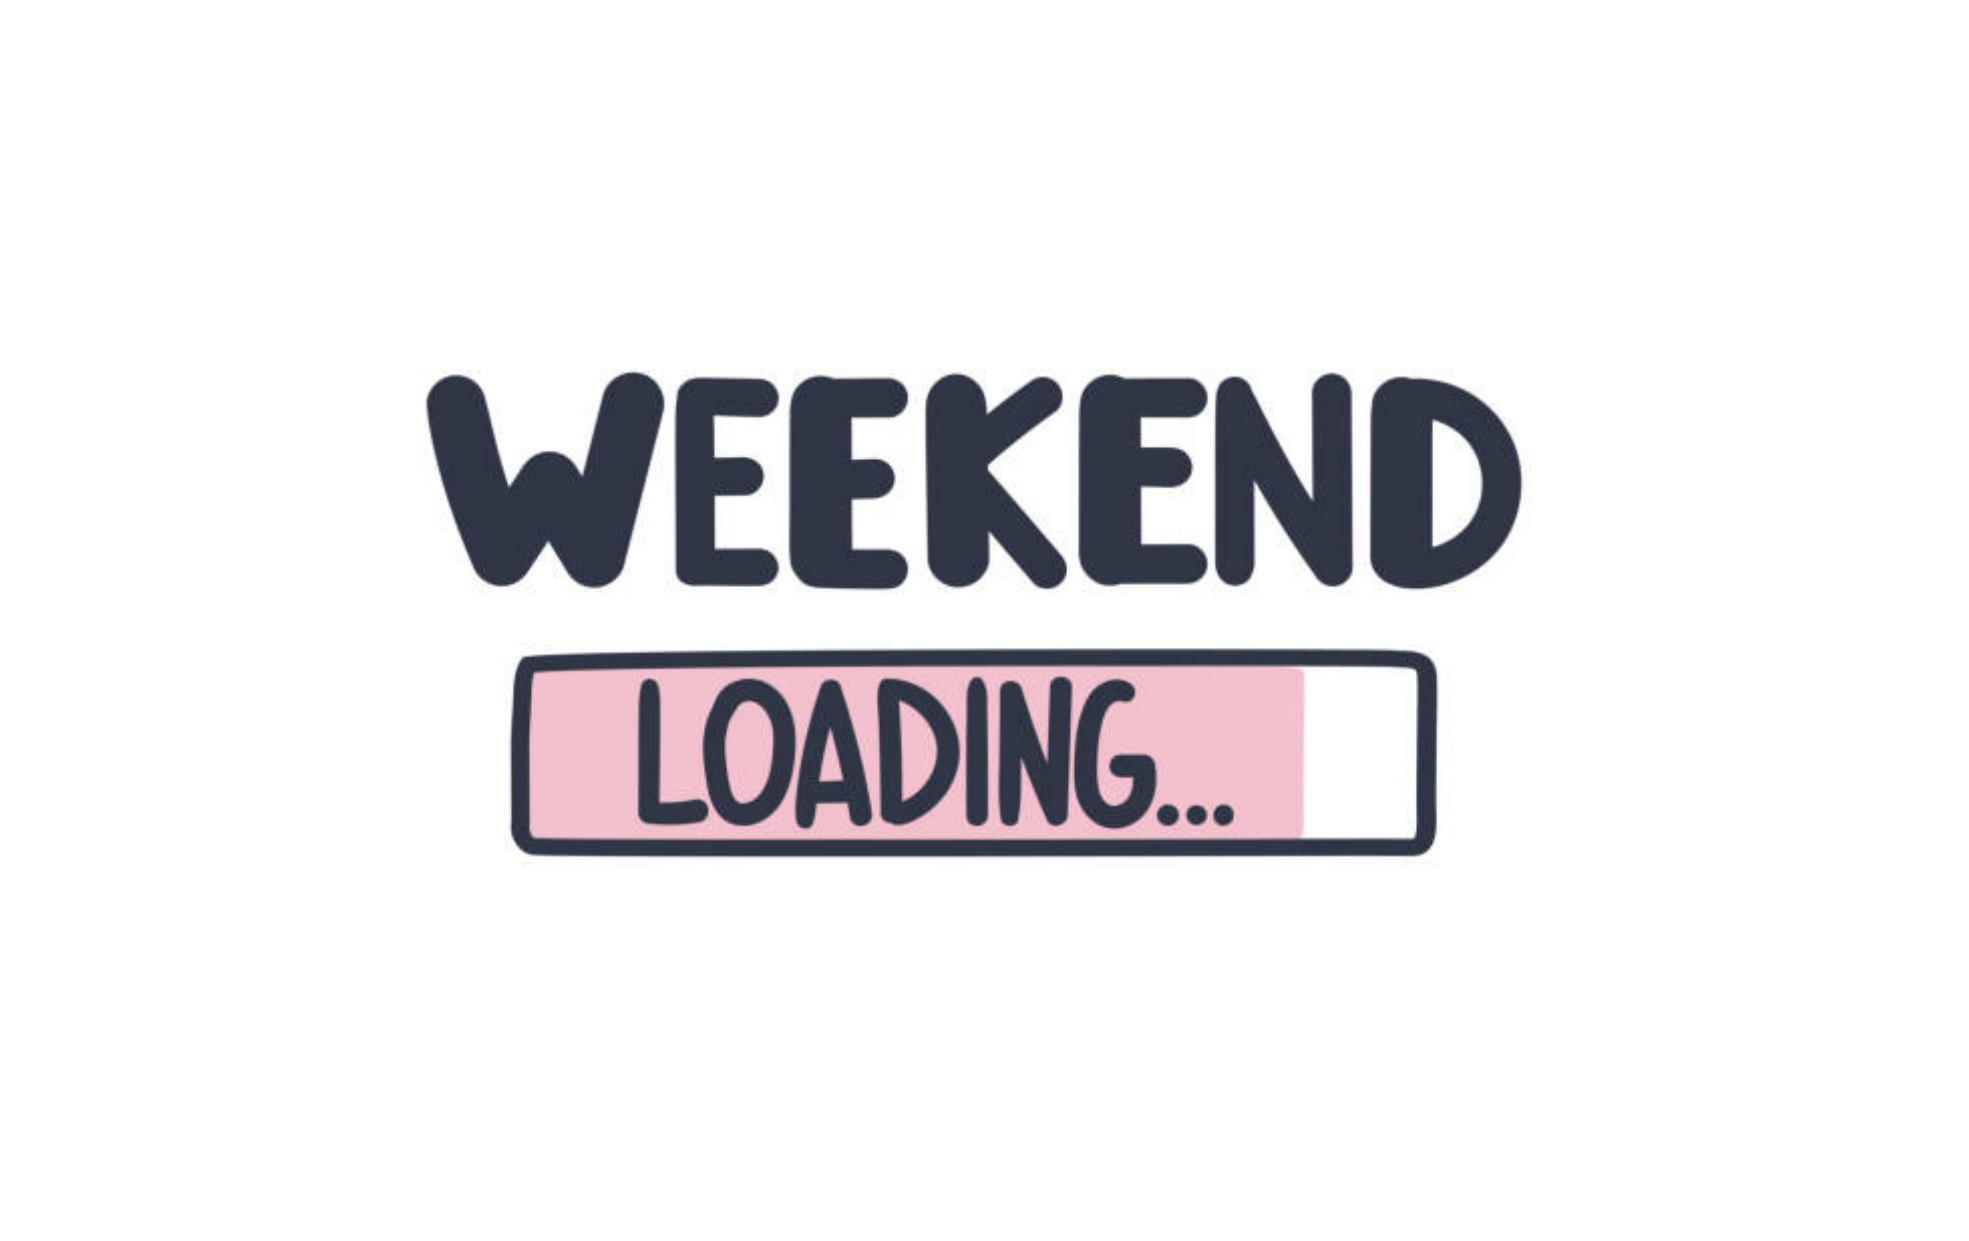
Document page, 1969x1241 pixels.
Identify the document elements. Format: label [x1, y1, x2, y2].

picture [359, 0, 1590, 1231]
